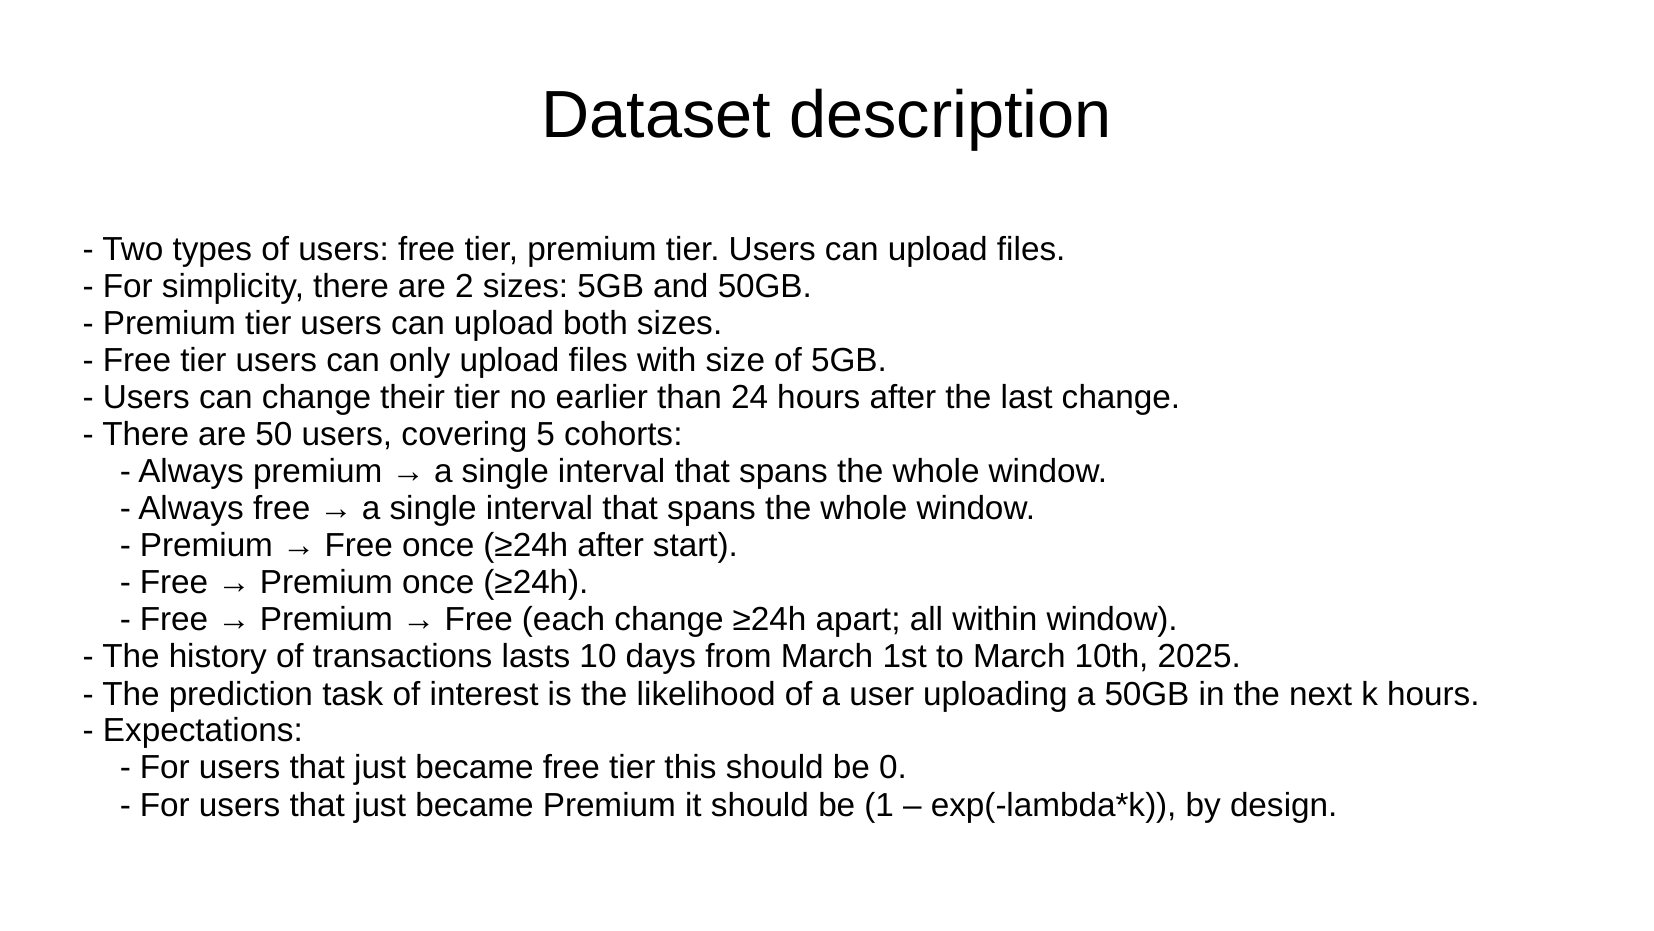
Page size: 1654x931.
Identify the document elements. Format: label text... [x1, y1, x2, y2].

title Dataset description [82, 37, 1571, 191]
subtitle - Two types of users: free tier, premium tier. Users can upload files. - For simplicity, there are 2 sizes: 5GB and 50GB. - Premium tier users can upload both sizes. - Free tier users can only upload files with size of 5GB. - Users can change their tier no earlier than 24 hours after the last change. - There are 50 users, covering 5 cohorts: - Always premium → a single interval that spans the whole window. - Always free → a single interval that spans the whole window. - Premium → Free once (≥24h after start). - Free → Premium once (≥24h). - Free → Premium → Free (each change ≥24h apart; all within window). - The history of transactions lasts 10 days from March 1st to March 10th, 2025. - The prediction task of interest is the likelihood of a user uploading a 50GB in the next k hours. - Expectations: - For users that just became free tier this should be 0. - For users that just became Premium it should be (1 – exp(-lambda*k)), by design. [82, 191, 1571, 863]
